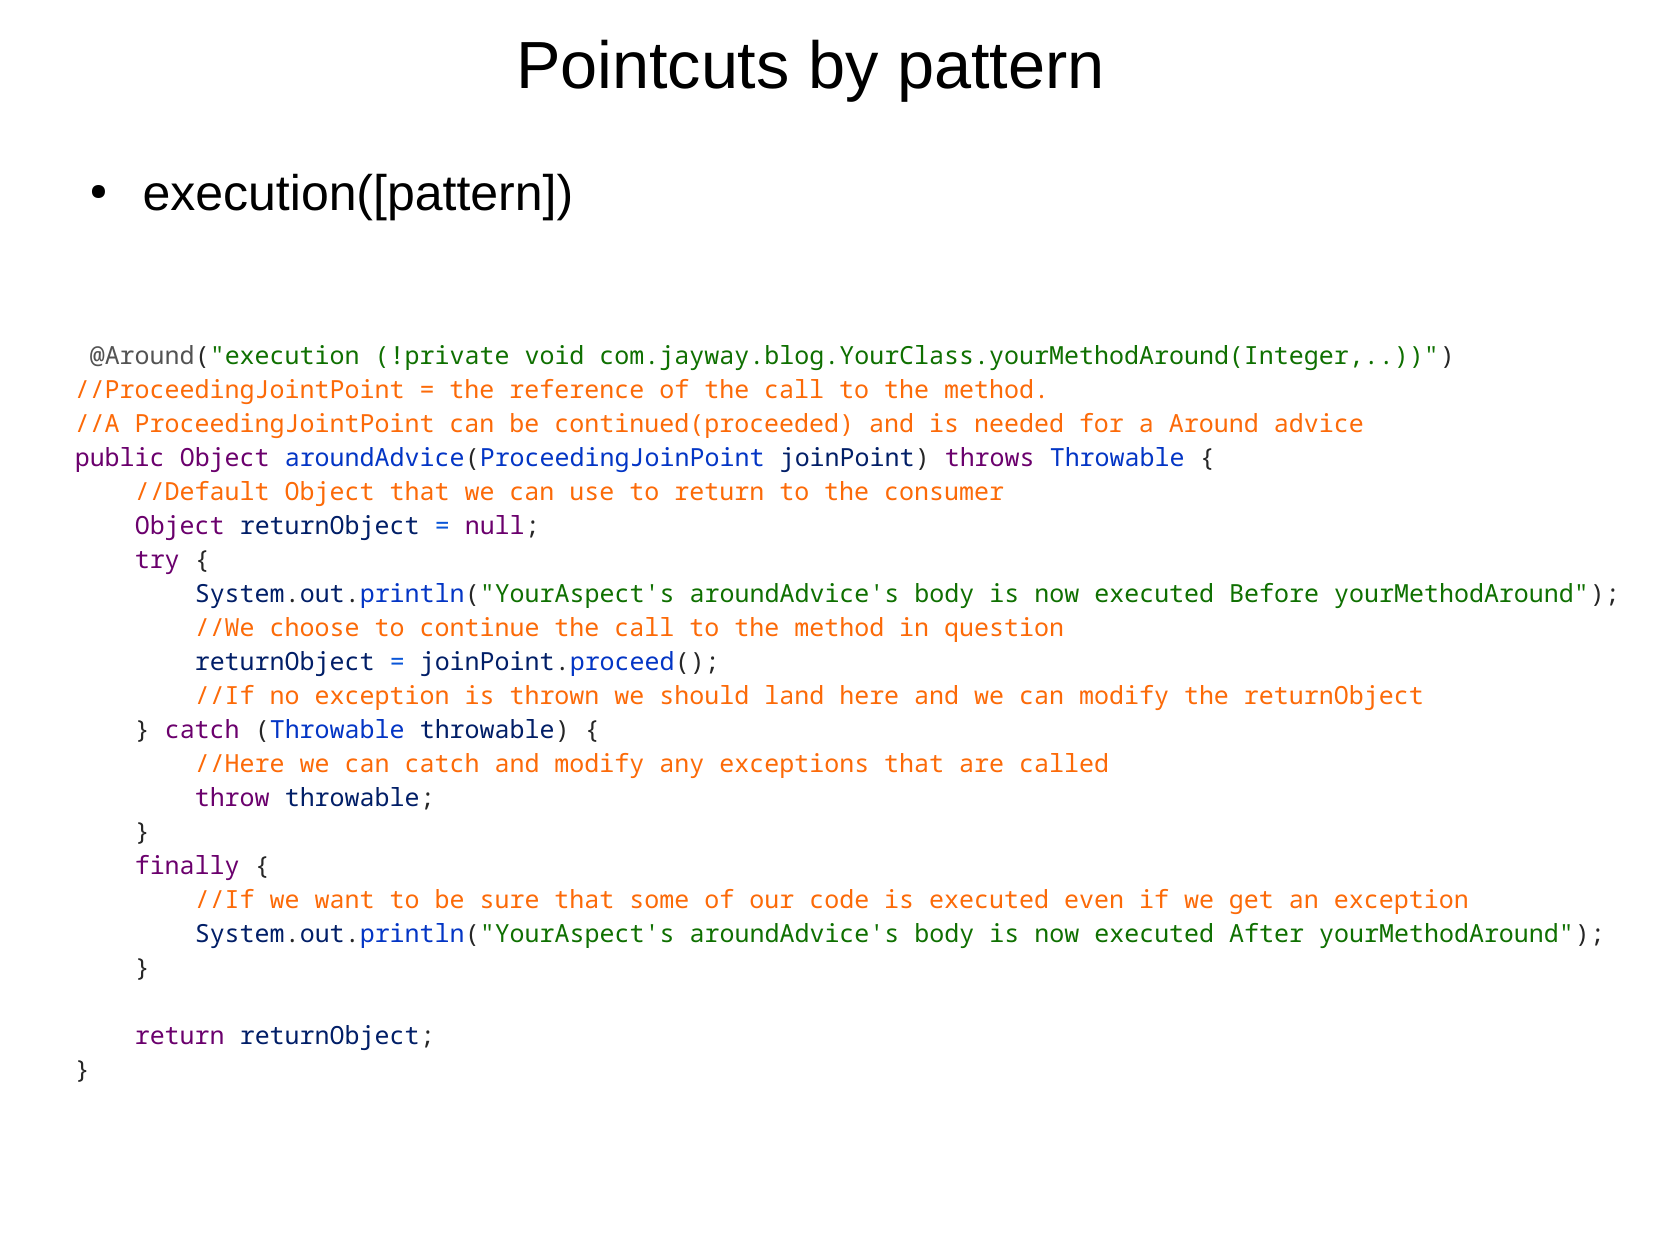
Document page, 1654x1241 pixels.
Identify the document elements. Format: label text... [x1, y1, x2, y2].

text_box @Around("execution (!private void com.jayway.blog.YourClass.yourMethodAround(Integer,..))") //ProceedingJointPoint = the reference of the call to the method. //A ProceedingJointPoint can be continued(proceeded) and is needed for a Around advice public Object aroundAdvice(ProceedingJoinPoint joinPoint) throws Throwable { //Default Object that we can use to return to the consumer Object returnObject = null; try { System.out.println("YourAspect's aroundAdvice's body is now executed Before yourMethodAround"); //We choose to continue the call to the method in question returnObject = joinPoint.proceed(); //If no exception is thrown we should land here and we can modify the returnObject } catch (Throwable throwable) { //Here we can catch and modify any exceptions that are called throw throwable; } finally { //If we want to be sure that some of our code is executed even if we get an exception System.out.println("YourAspect's aroundAdvice's body is now executed After yourMethodAround"); } return returnObject; } [0, 330, 1634, 1033]
list execution([pattern]) [71, 165, 1561, 330]
title Pointcuts by pattern [15, 0, 1571, 136]
